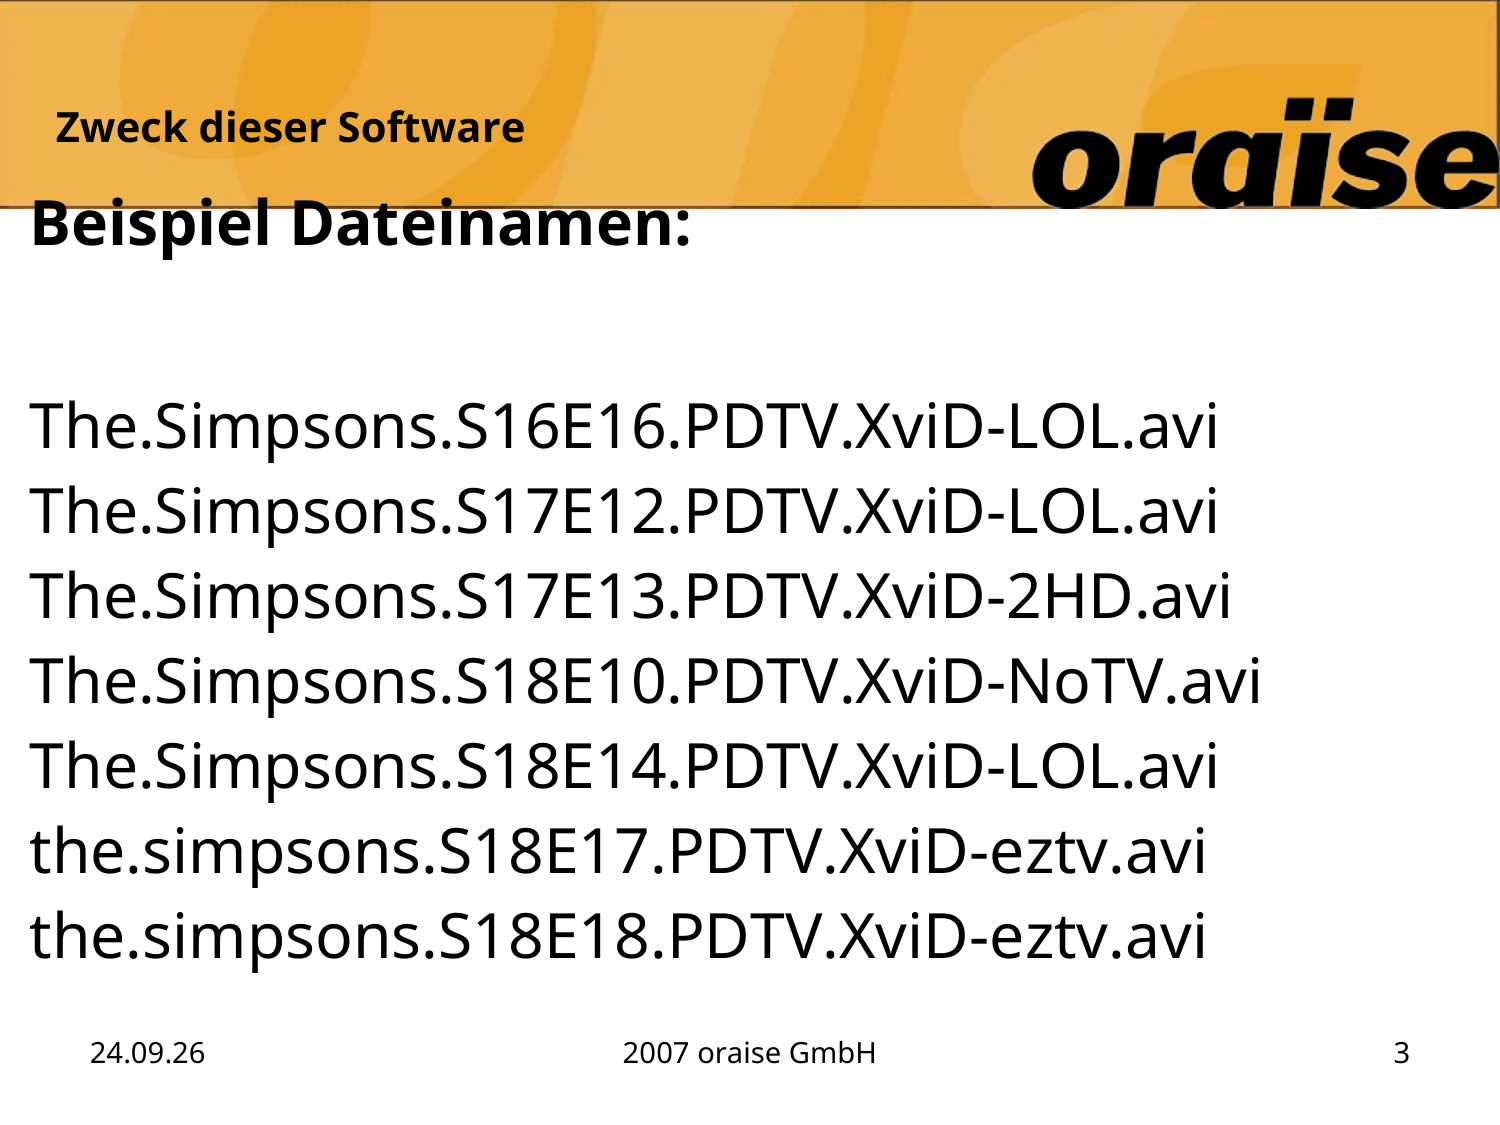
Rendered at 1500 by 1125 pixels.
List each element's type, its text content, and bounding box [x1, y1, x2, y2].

list [517, 950, 534, 954]
text_box Beispiel Dateinamen: The.Simpsons.S16E16.PDTV.XviD-LOL.avi The.Simpsons.S17E12.PDTV.XviD-LOL.avi The.Simpsons.S17E13.PDTV.XviD-2HD.avi The.Simpsons.S18E10.PDTV.XviD-NoTV.avi The.Simpsons.S18E14.PDTV.XviD-LOL.avi the.simpsons.S18E17.PDTV.XviD-eztv.avi the.simpsons.S18E18.PDTV.XviD-eztv.avi [29, 206, 1477, 950]
list [75, 950, 1426, 991]
chart [0, 0, 1500, 209]
list [326, 950, 341, 954]
list [1134, 950, 1148, 954]
text_box Zweck dieser Software [41, 90, 975, 163]
picture [1032, 97, 1500, 209]
list [260, 950, 274, 954]
list [623, 950, 640, 954]
